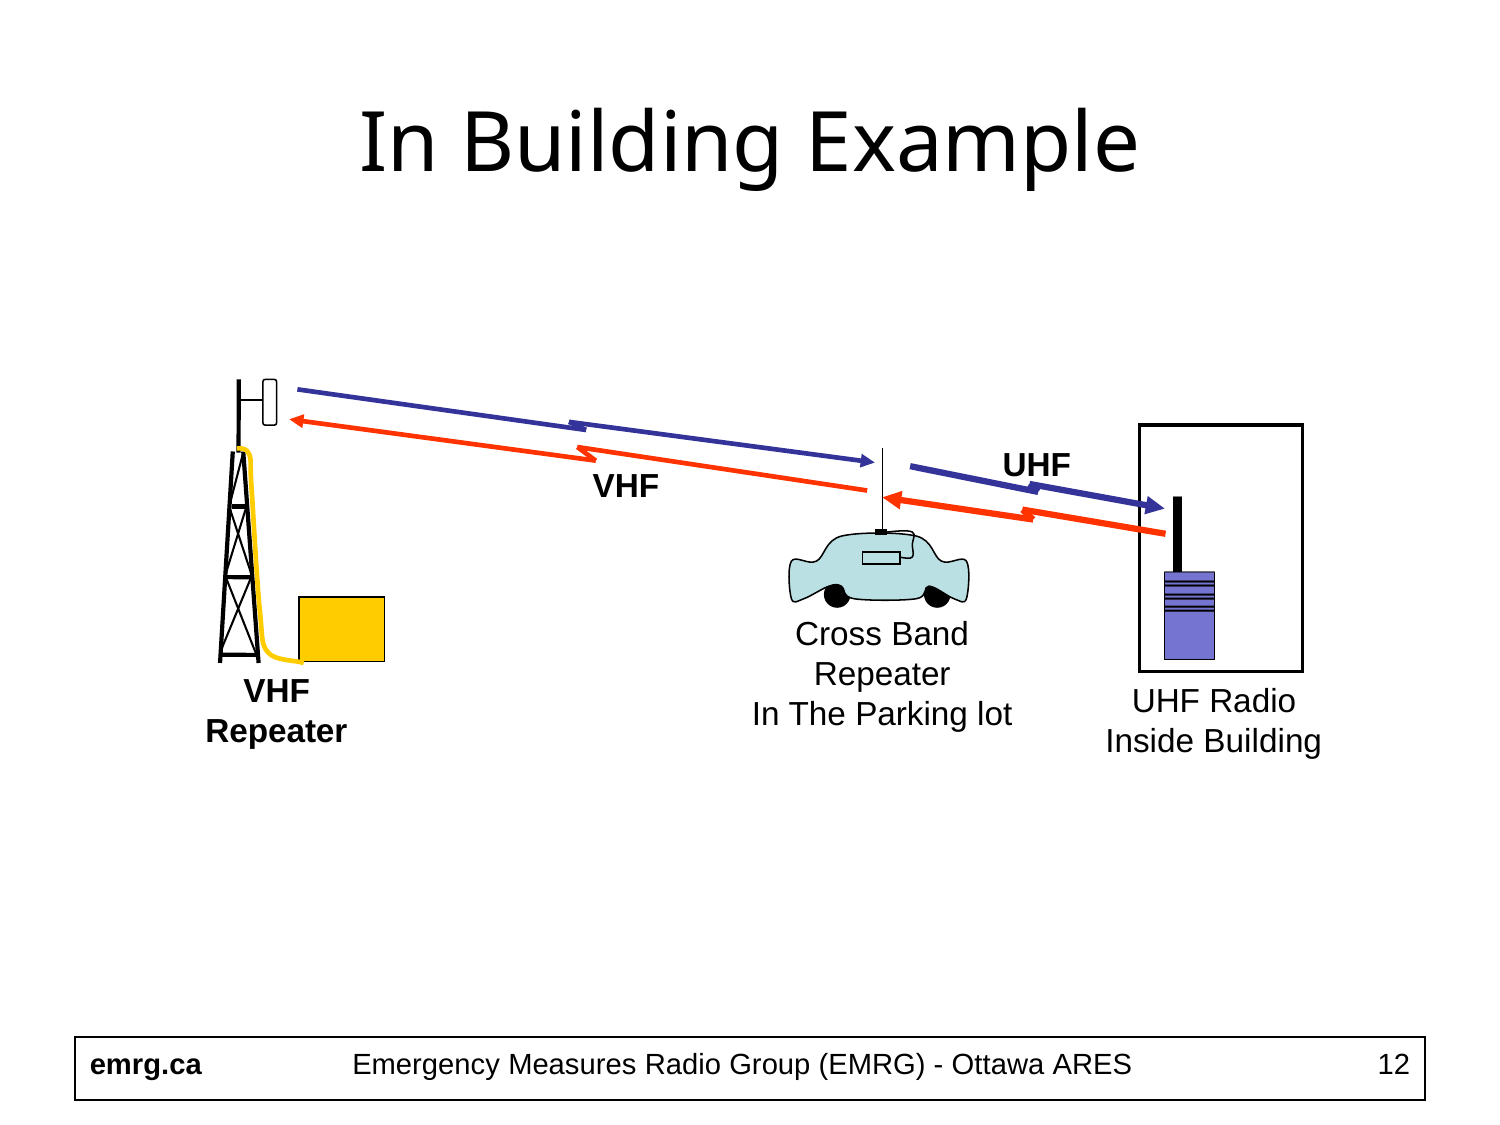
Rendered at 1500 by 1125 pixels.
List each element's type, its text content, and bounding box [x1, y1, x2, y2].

text_box UHF Radio Inside Building [1082, 671, 1346, 768]
text_box [299, 596, 385, 662]
title In Building Example [75, 45, 1426, 233]
text_box UHF [987, 435, 1086, 490]
text_box Cross Band Repeater In The Parking lot [716, 604, 1048, 741]
text_box <number> [1246, 1037, 1426, 1103]
text_box [789, 533, 969, 604]
picture [1163, 496, 1216, 661]
text_box Emergency Measures Radio Group (EMRG) - Ottawa ARES [247, 1037, 1238, 1103]
text_box VHF [577, 456, 675, 513]
text_box VHF Repeater [190, 661, 363, 757]
text_box UHF [987, 486, 1012, 491]
